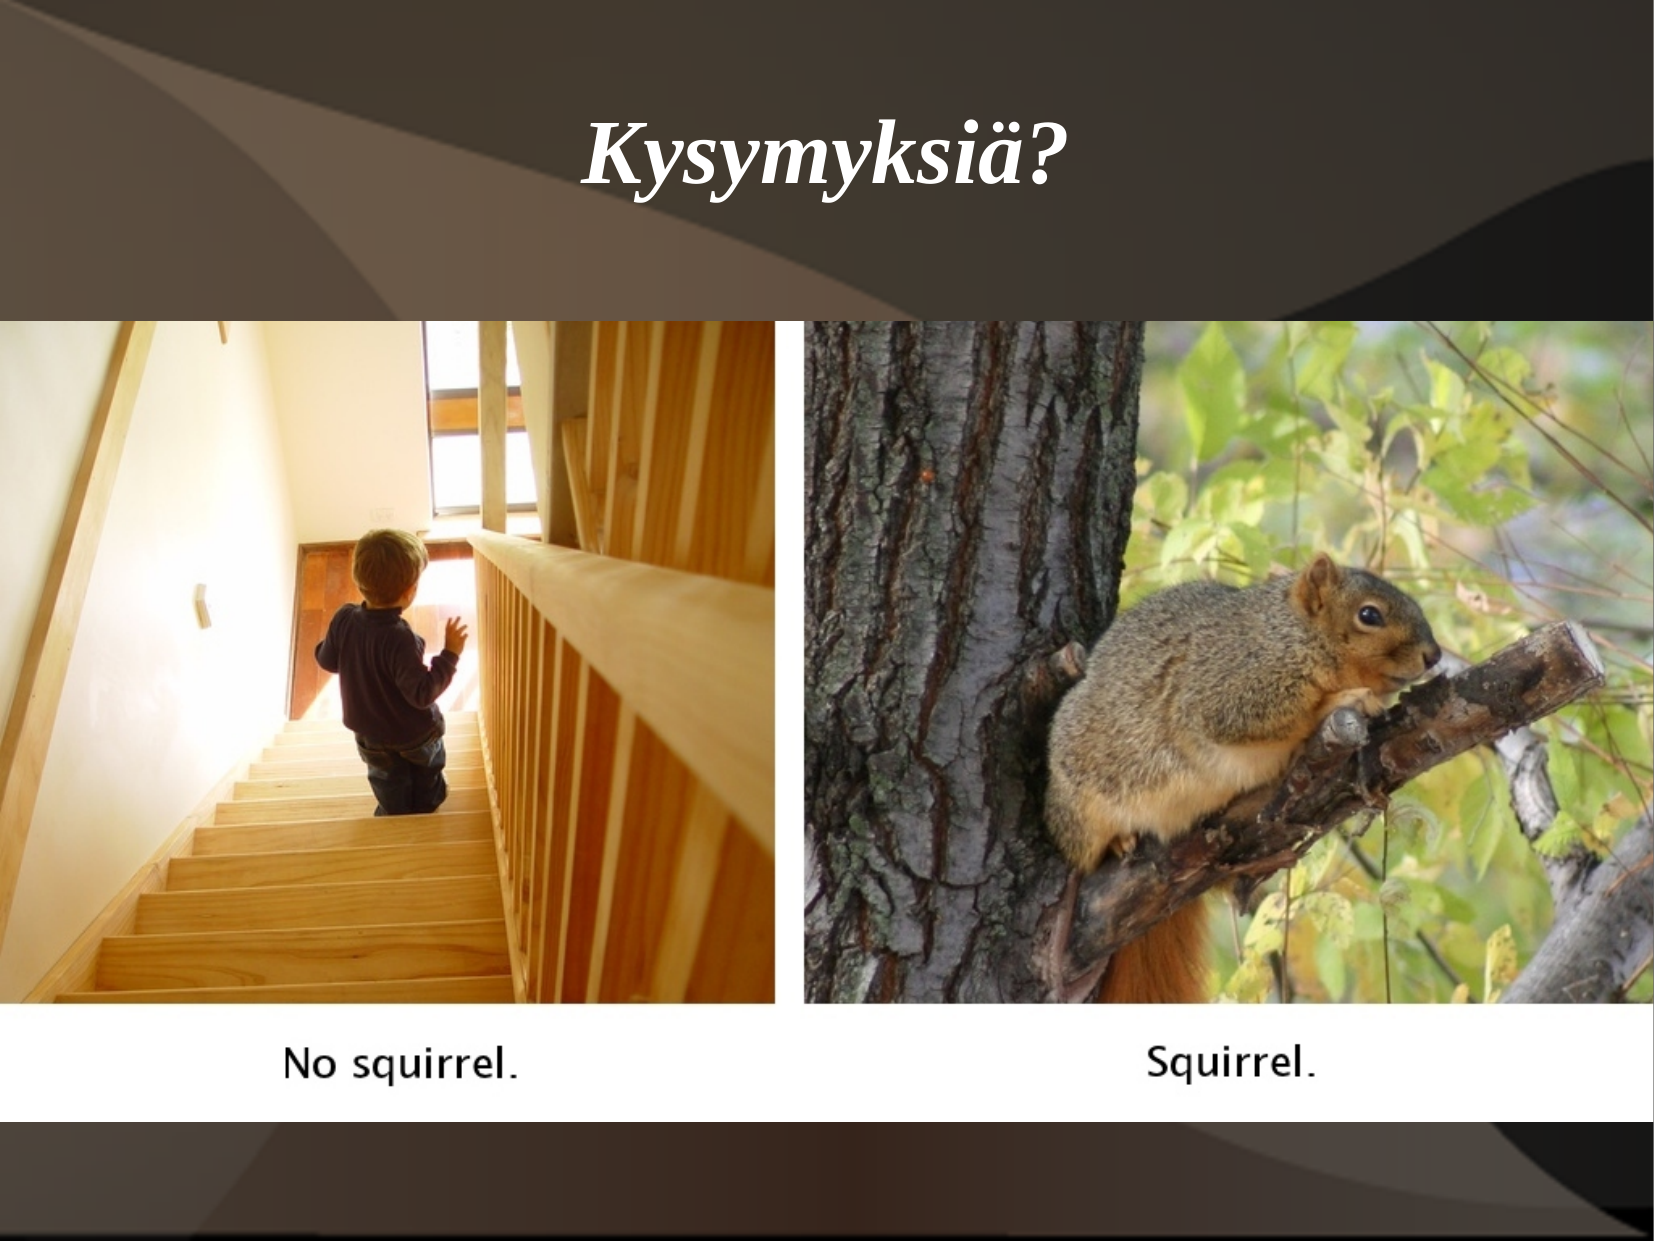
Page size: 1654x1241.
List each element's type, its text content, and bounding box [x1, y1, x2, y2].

picture [0, 0, 1654, 1241]
title Kysymyksiä? [82, 56, 1571, 250]
